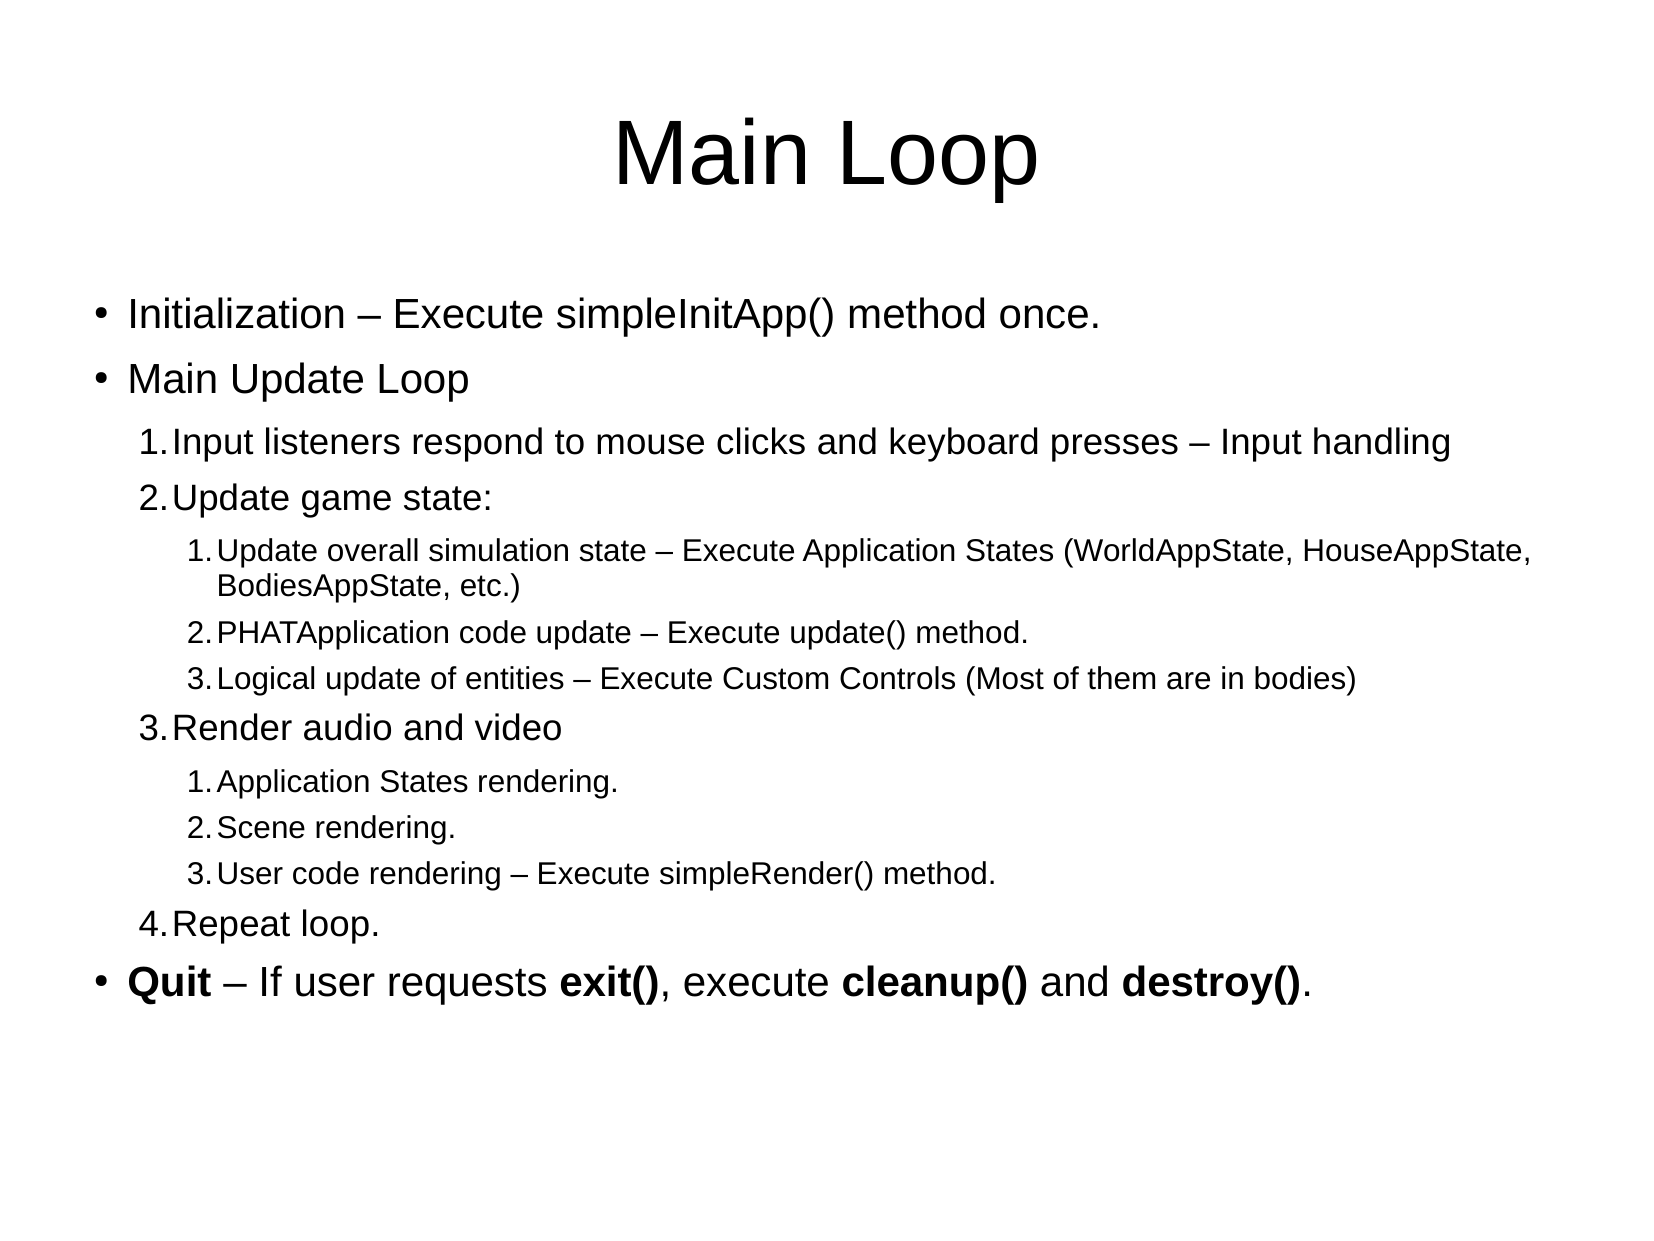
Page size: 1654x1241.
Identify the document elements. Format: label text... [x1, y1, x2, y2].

title Main Loop [82, 49, 1571, 257]
list Initialization – Execute simpleInitApp() method once. Main Update Loop Input listeners respond to mouse clicks and keyboard presses – Input handling Update game state: Update overall simulation state – Execute Application States (WorldAppState, HouseAppState, BodiesAppState, etc.) PHATApplication code update – Execute update() method. Logical update of entities – Execute Custom Controls (Most of them are in bodies) Render audio and video Application States rendering. Scene rendering. User code rendering – Execute simpleRender() method. Repeat loop. Quit – If user requests exit(), execute cleanup() and destroy(). [82, 290, 1571, 1010]
